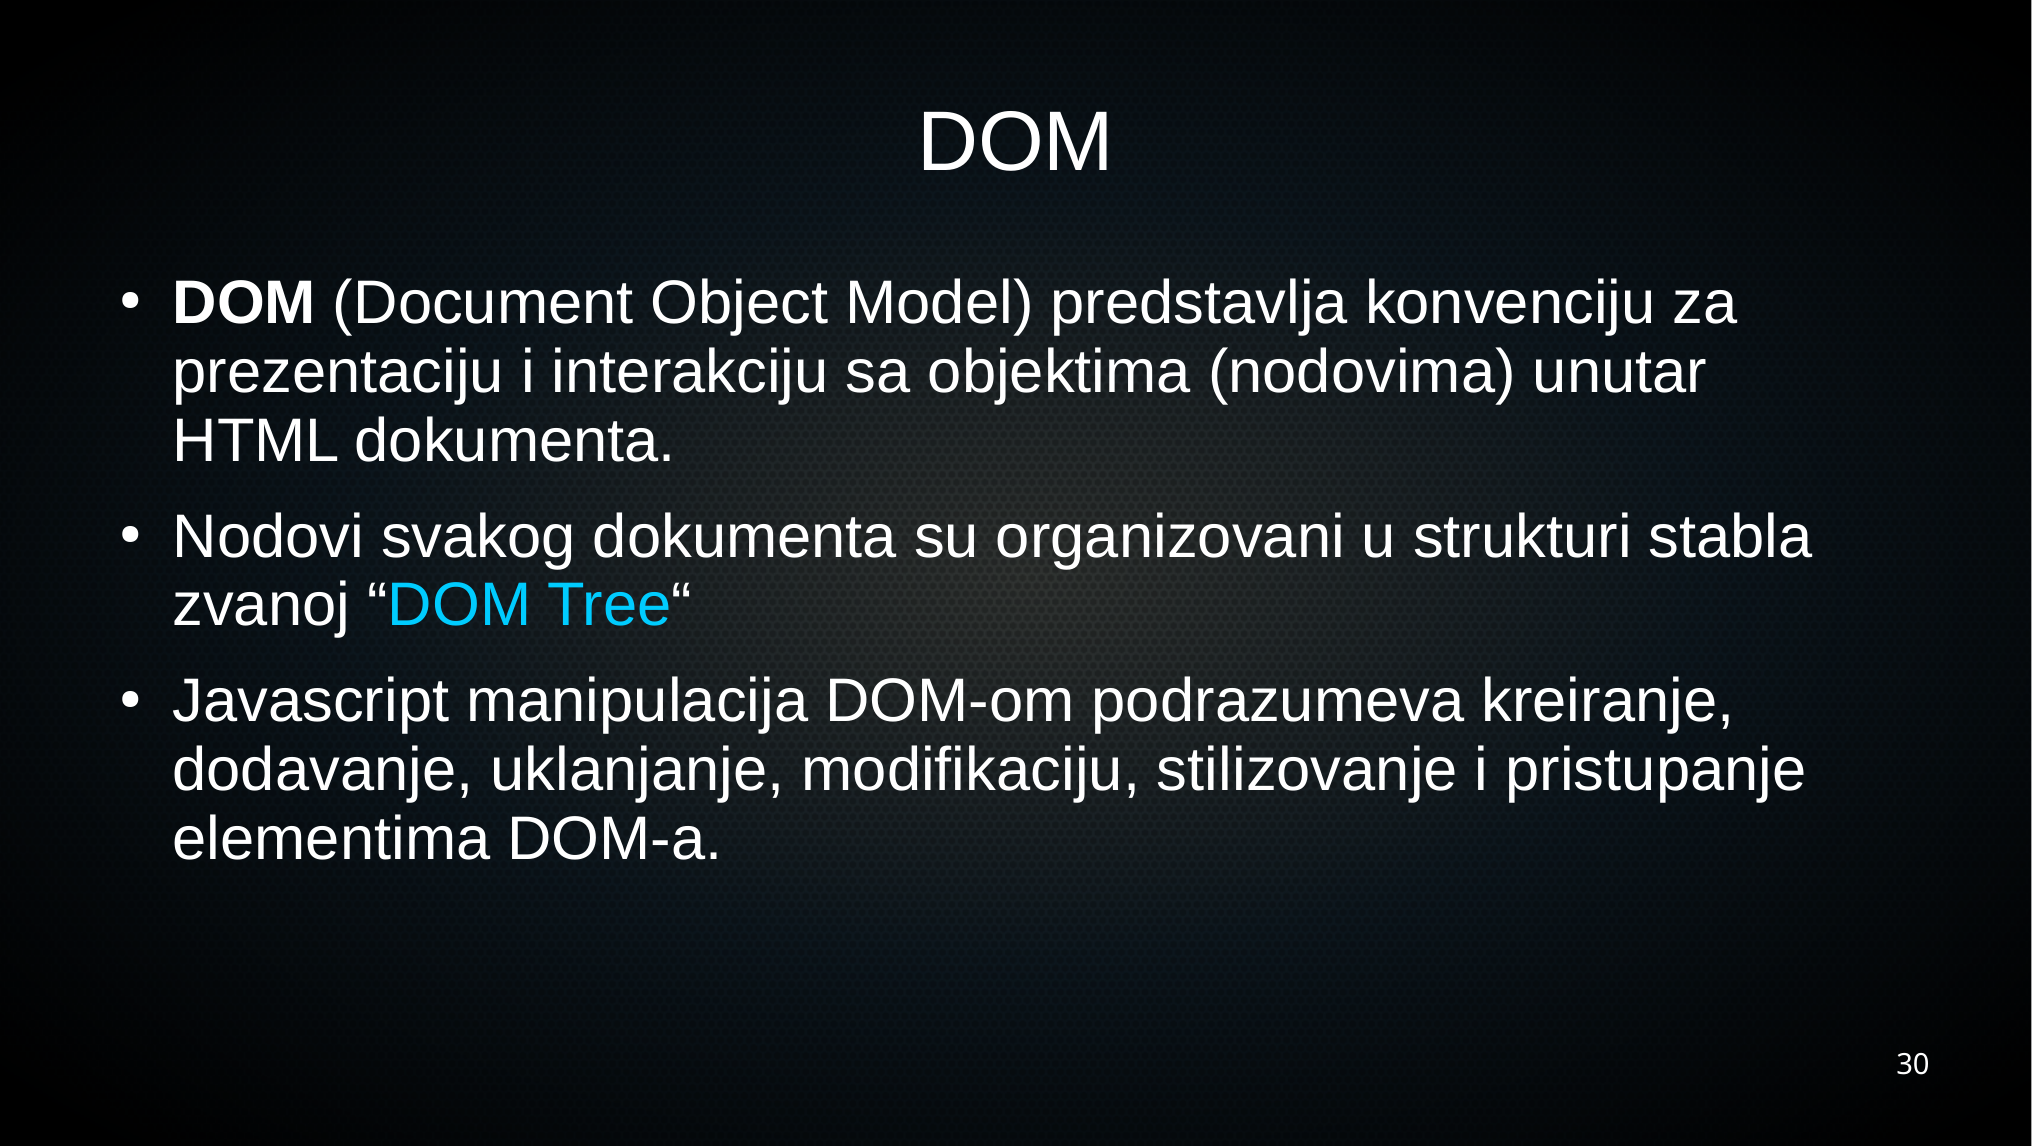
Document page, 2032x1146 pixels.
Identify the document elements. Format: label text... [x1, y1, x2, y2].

list DOM (Document Object Model) predstavlja konvenciju za prezentaciju i interakciju sa objektima (nodovima) unutar HTML dokumenta. Nodovi svakog dokumenta su organizovani u strukturi stabla zvanoj “DOM Tree“ Javascript manipulacija DOM-om podrazumeva kreiranje, dodavanje, uklanjanje, modifikaciju, stilizovanje i pristupanje elementima DOM-a. [101, 268, 1890, 933]
picture [0, 0, 2032, 1146]
title DOM [101, 45, 1930, 237]
